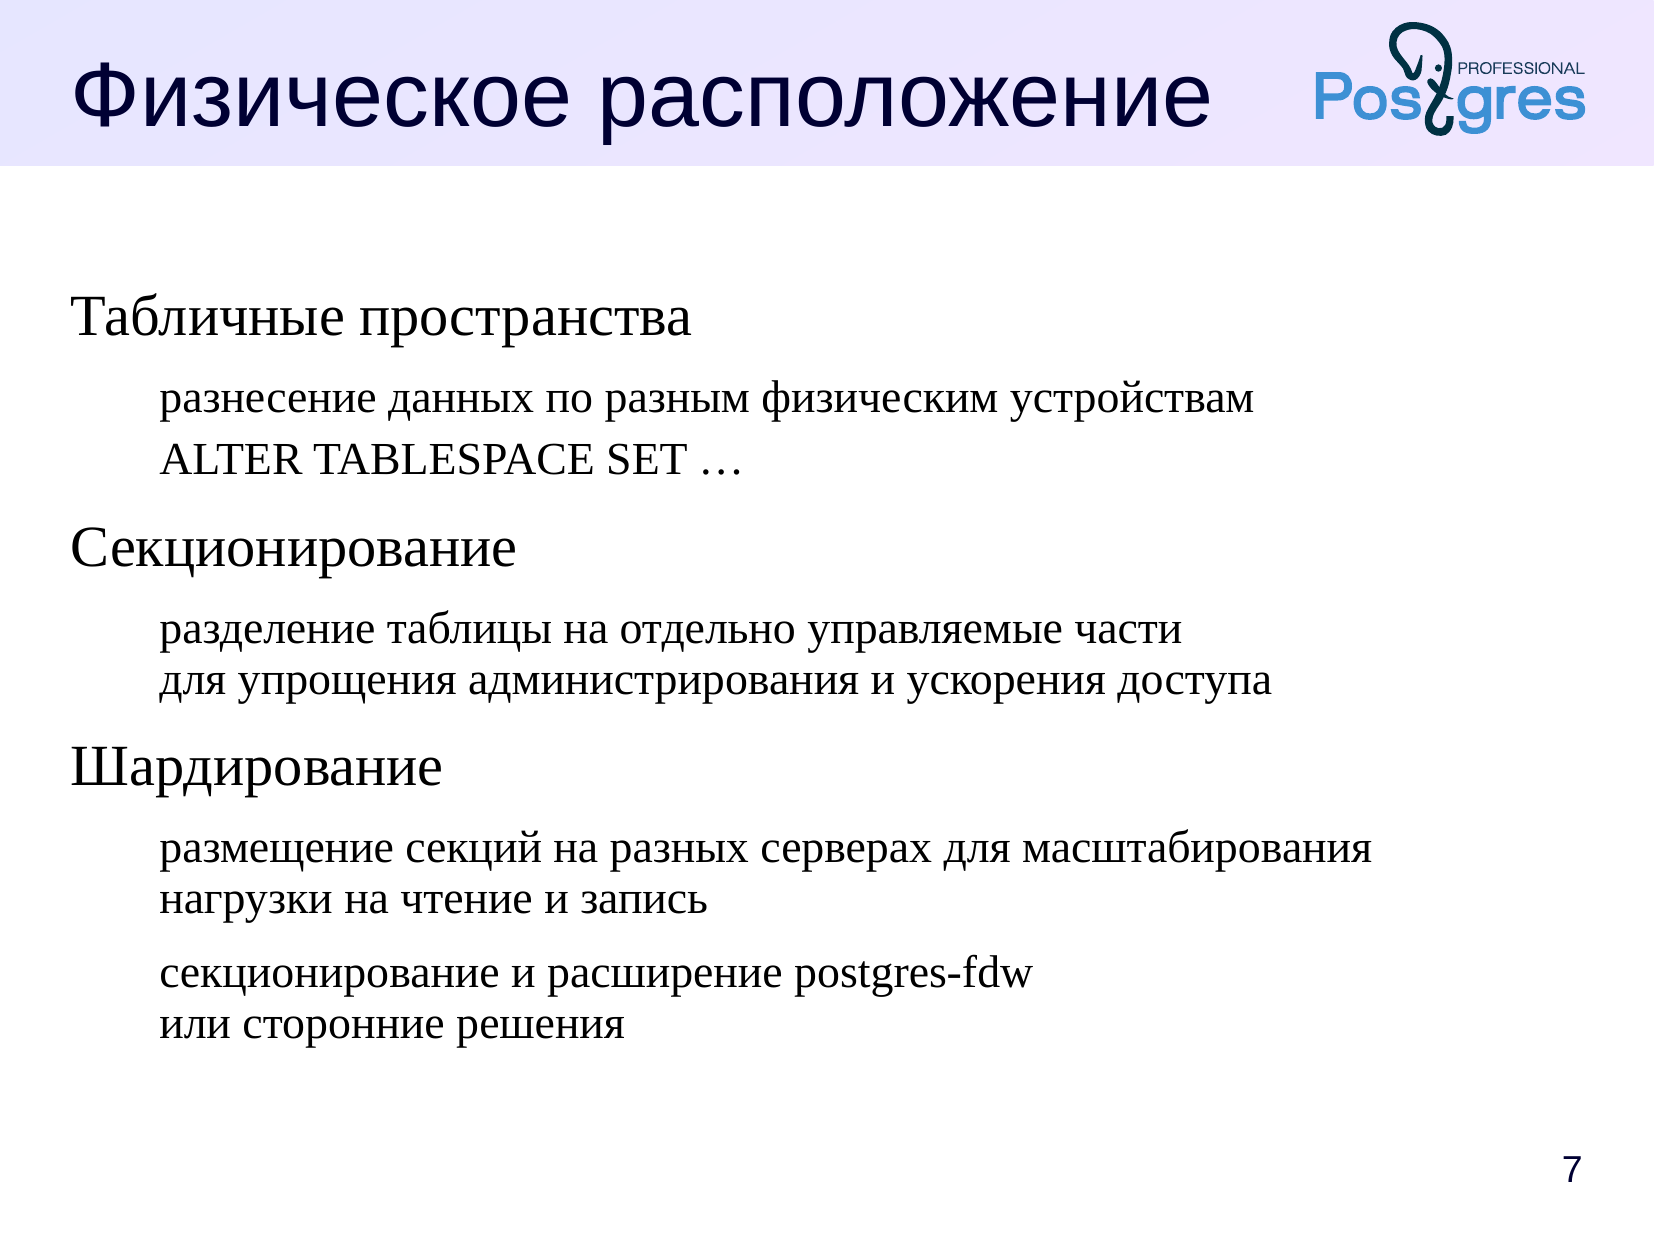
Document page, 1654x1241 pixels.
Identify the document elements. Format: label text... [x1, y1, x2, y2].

title Физическое расположение [70, 43, 1241, 147]
list Табличные пространства разнесение данных по разным физическим устройствам ALTER TABLESPACE SET … Секционирование разделение таблицы на отдельно управляемые части для упрощения администрирования и ускорения доступа Шардирование размещение секций на разных серверах для масштабирования нагрузки на чтение и запись секционирование и расширение postgres-fdw или сторонние решения [70, 283, 1583, 1141]
